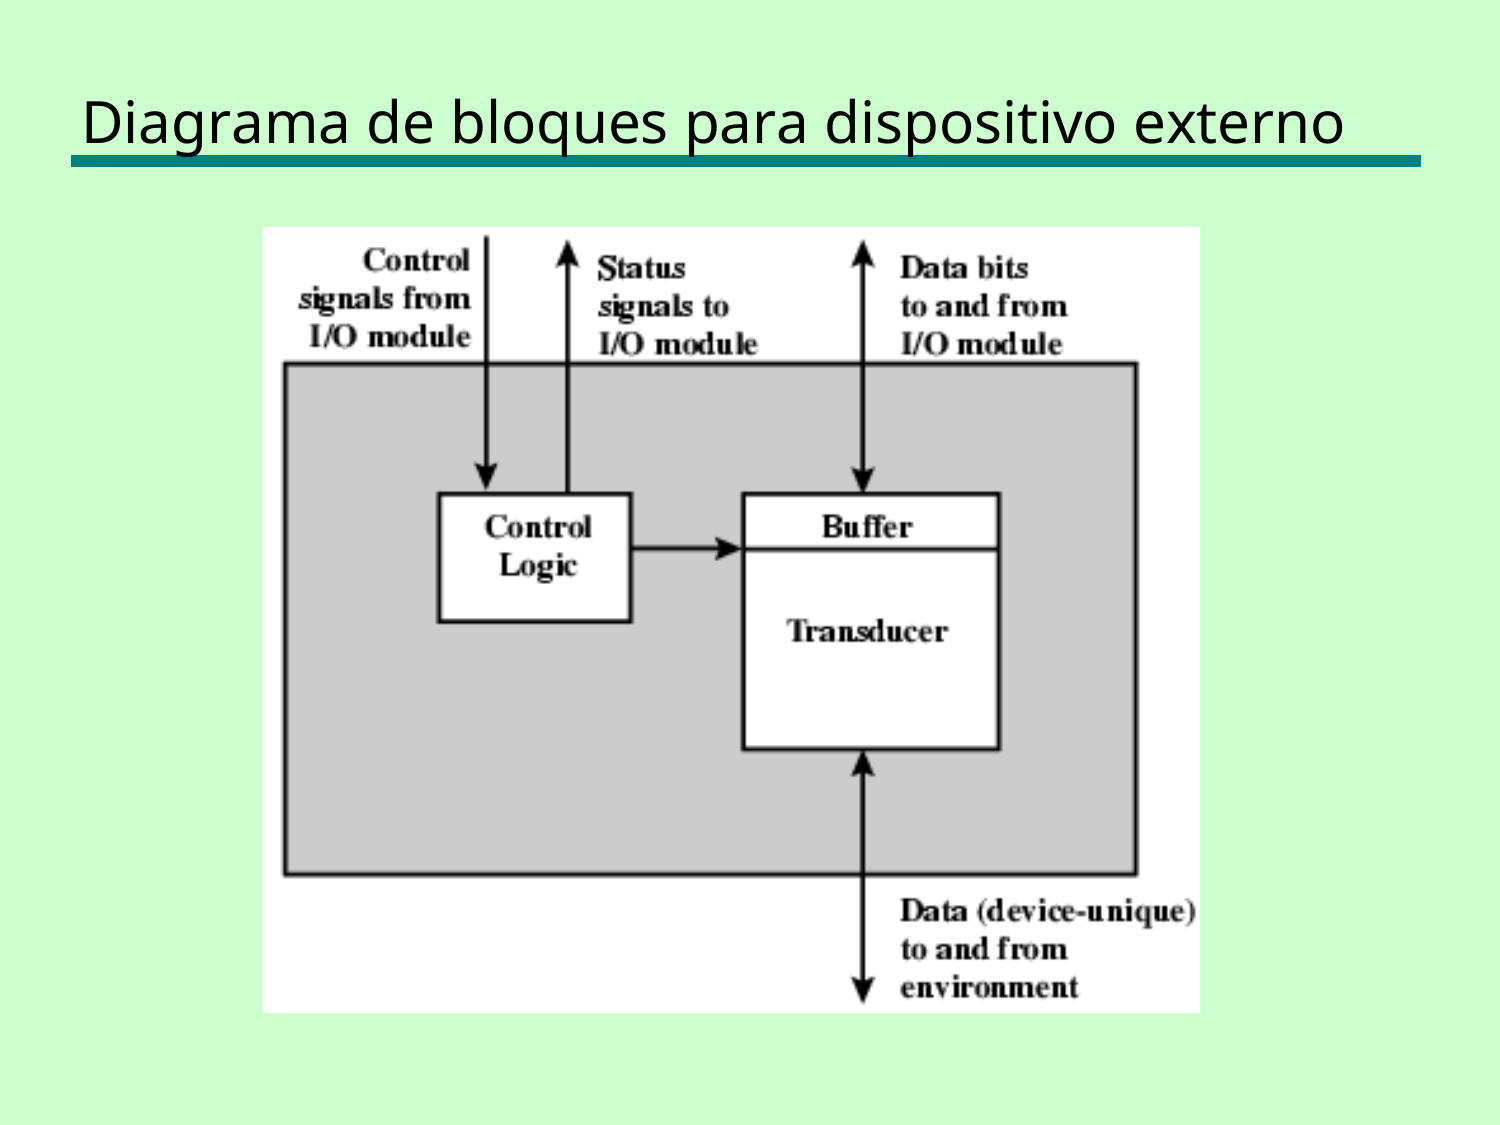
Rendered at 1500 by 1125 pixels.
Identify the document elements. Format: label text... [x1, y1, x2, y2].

picture [262, 227, 1201, 1013]
title Diagrama de bloques para dispositivo externo [66, 24, 1413, 163]
